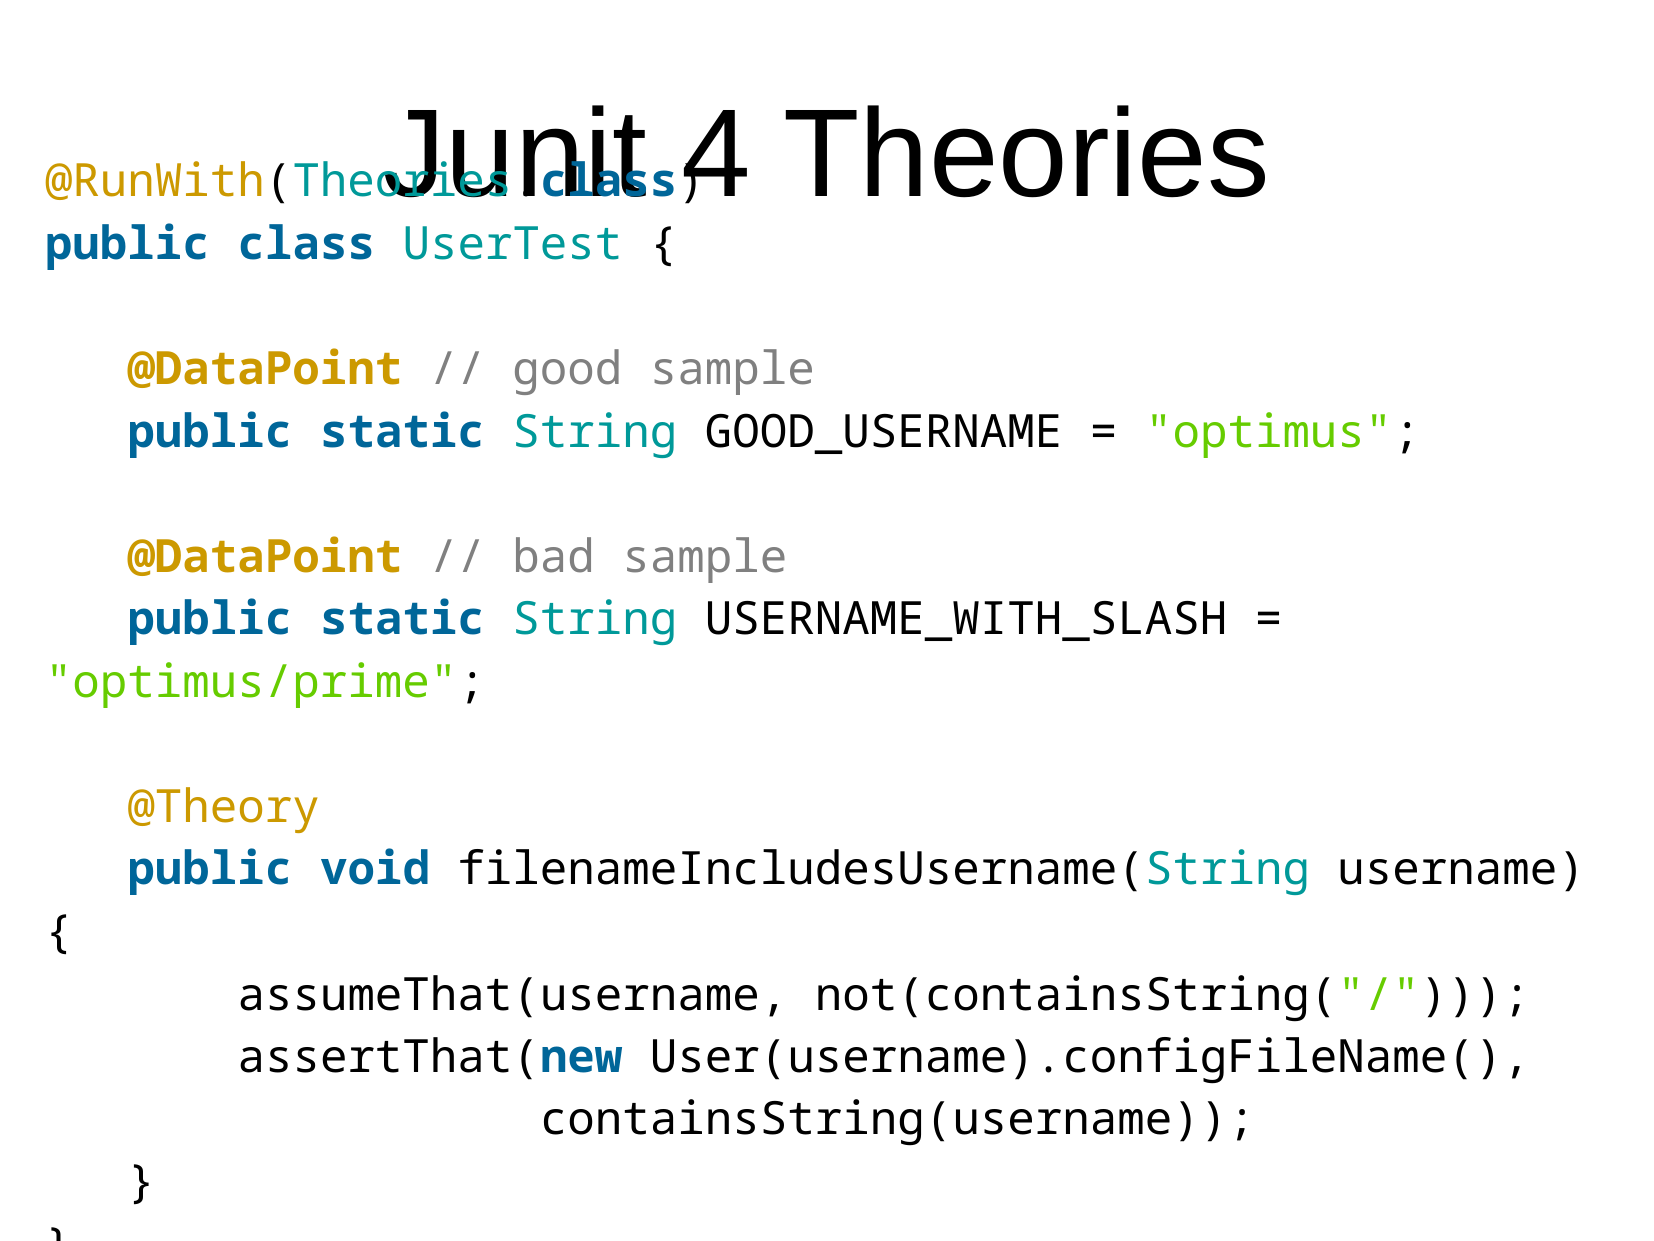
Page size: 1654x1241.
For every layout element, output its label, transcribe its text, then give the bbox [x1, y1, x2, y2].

title Junit 4 Theories [82, 49, 1571, 257]
subtitle @RunWith(Theories.class) public class UserTest { @DataPoint // good sample public static String GOOD_USERNAME = "optimus"; @DataPoint // bad sample public static String USERNAME_WITH_SLASH = "optimus/prime"; @Theory public void filenameIncludesUsername(String username) { assumeThat(username, not(containsString("/"))); assertThat(new User(username).configFileName(), containsString(username)); } } [45, 321, 1621, 1100]
